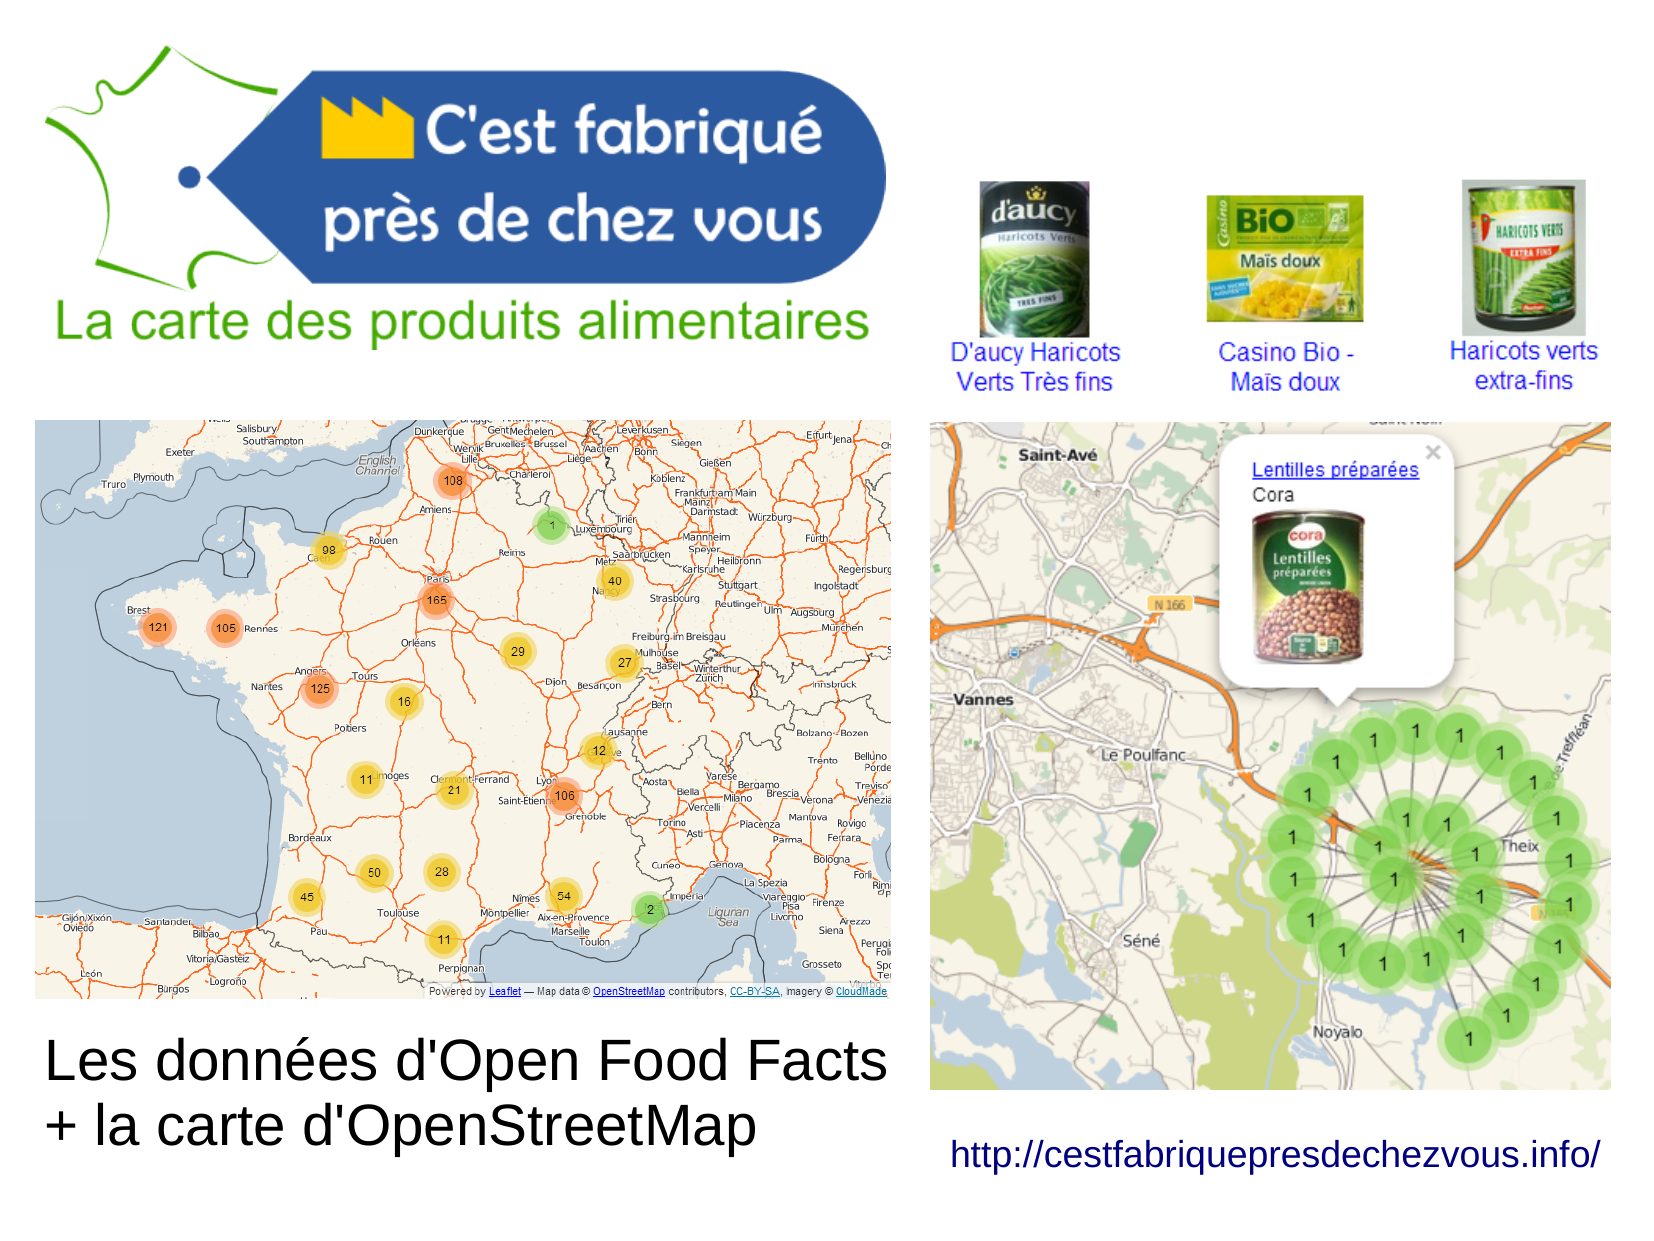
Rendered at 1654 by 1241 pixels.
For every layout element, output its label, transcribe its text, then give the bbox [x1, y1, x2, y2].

text_box Les données d'Open Food Facts + la carte d'OpenStreetMap [30, 1020, 906, 1165]
text_box http://cestfabriquepresdechezvous.info/ [935, 1126, 1617, 1225]
picture [930, 422, 1611, 1090]
picture [930, 155, 1608, 406]
picture [45, 44, 886, 350]
picture [35, 419, 891, 1000]
